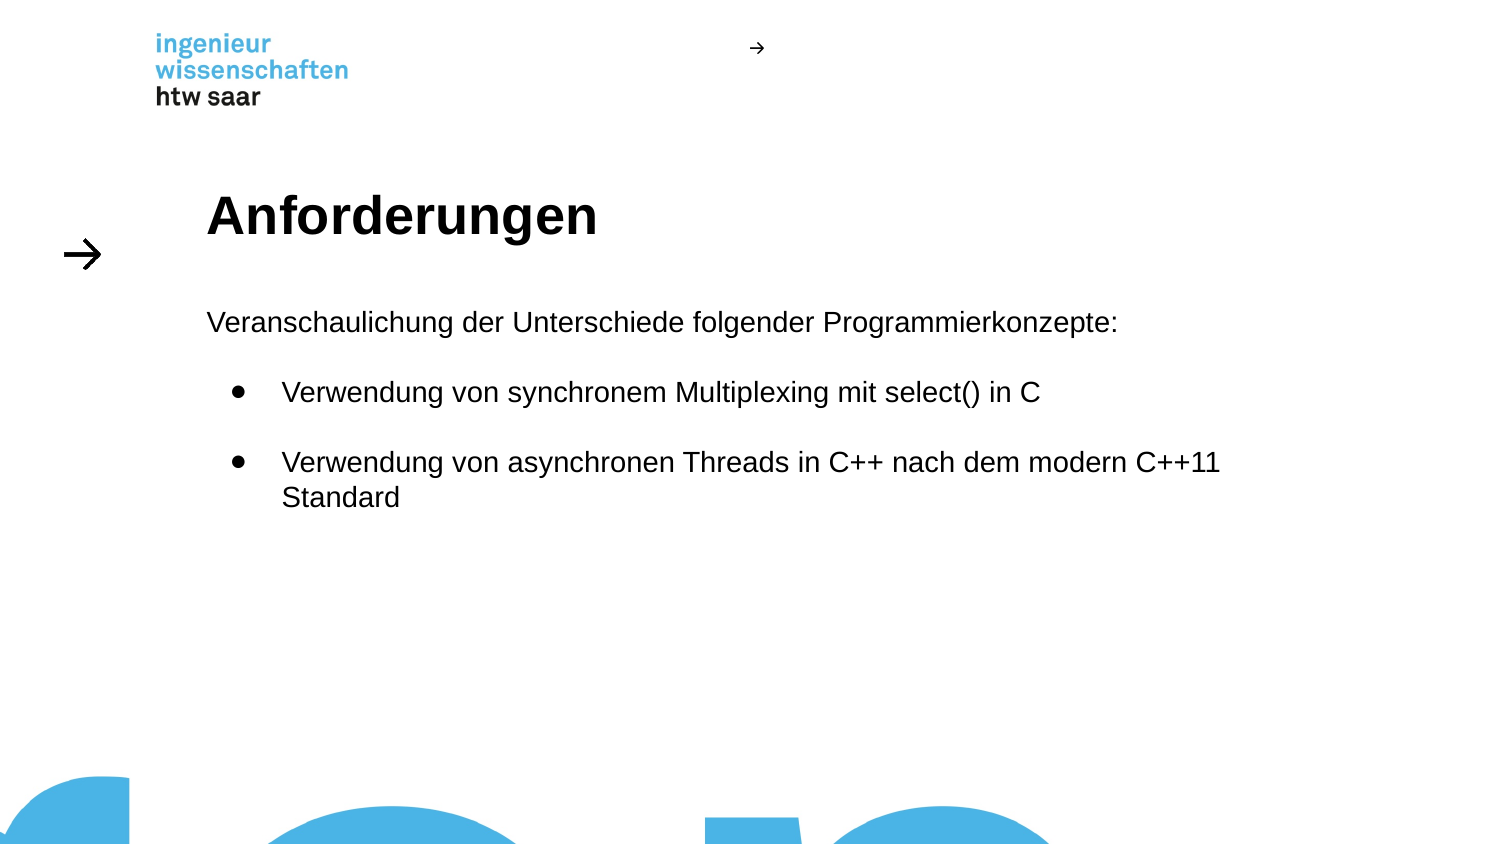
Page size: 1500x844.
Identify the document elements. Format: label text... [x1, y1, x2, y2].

title Anforderungen [200, 174, 1271, 290]
list Veranschaulichung der Unterschiede folgender Programmierkonzepte: Verwendung von synchronem Multiplexing mit select() in C Verwendung von asynchronen Threads in C++ nach dem modern C++11 Standard [200, 297, 1271, 741]
picture [0, 0, 1125, 844]
